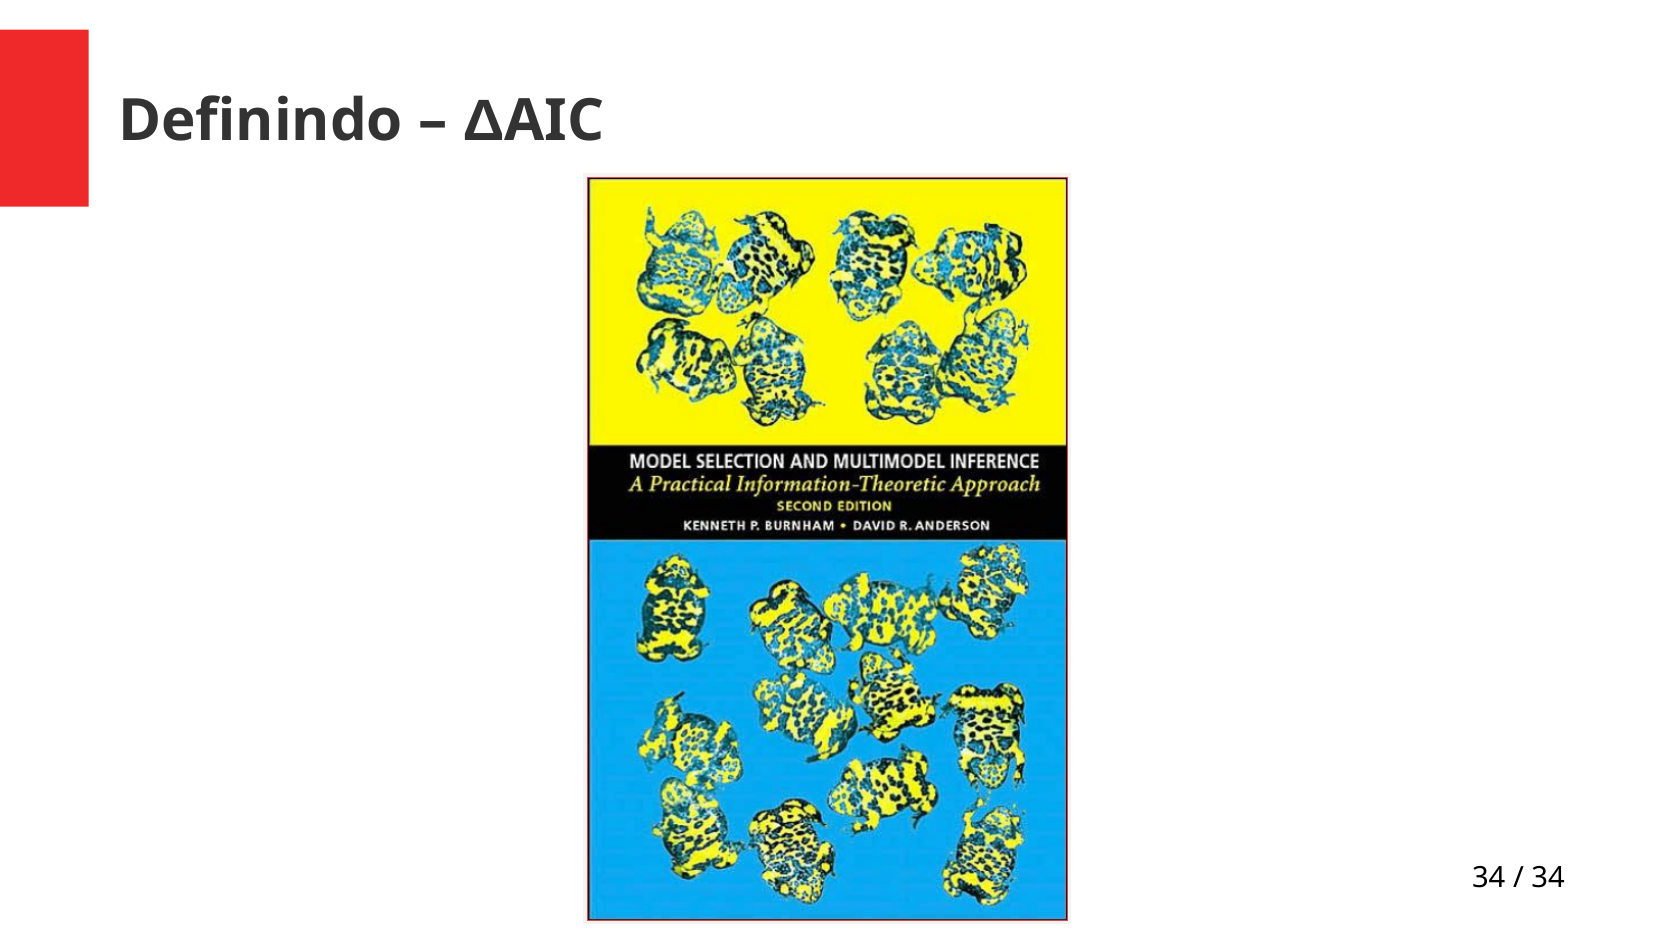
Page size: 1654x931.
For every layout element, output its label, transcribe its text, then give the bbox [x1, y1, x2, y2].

title Definindo – ΔAIC [118, 29, 1595, 207]
picture [583, 173, 1071, 924]
